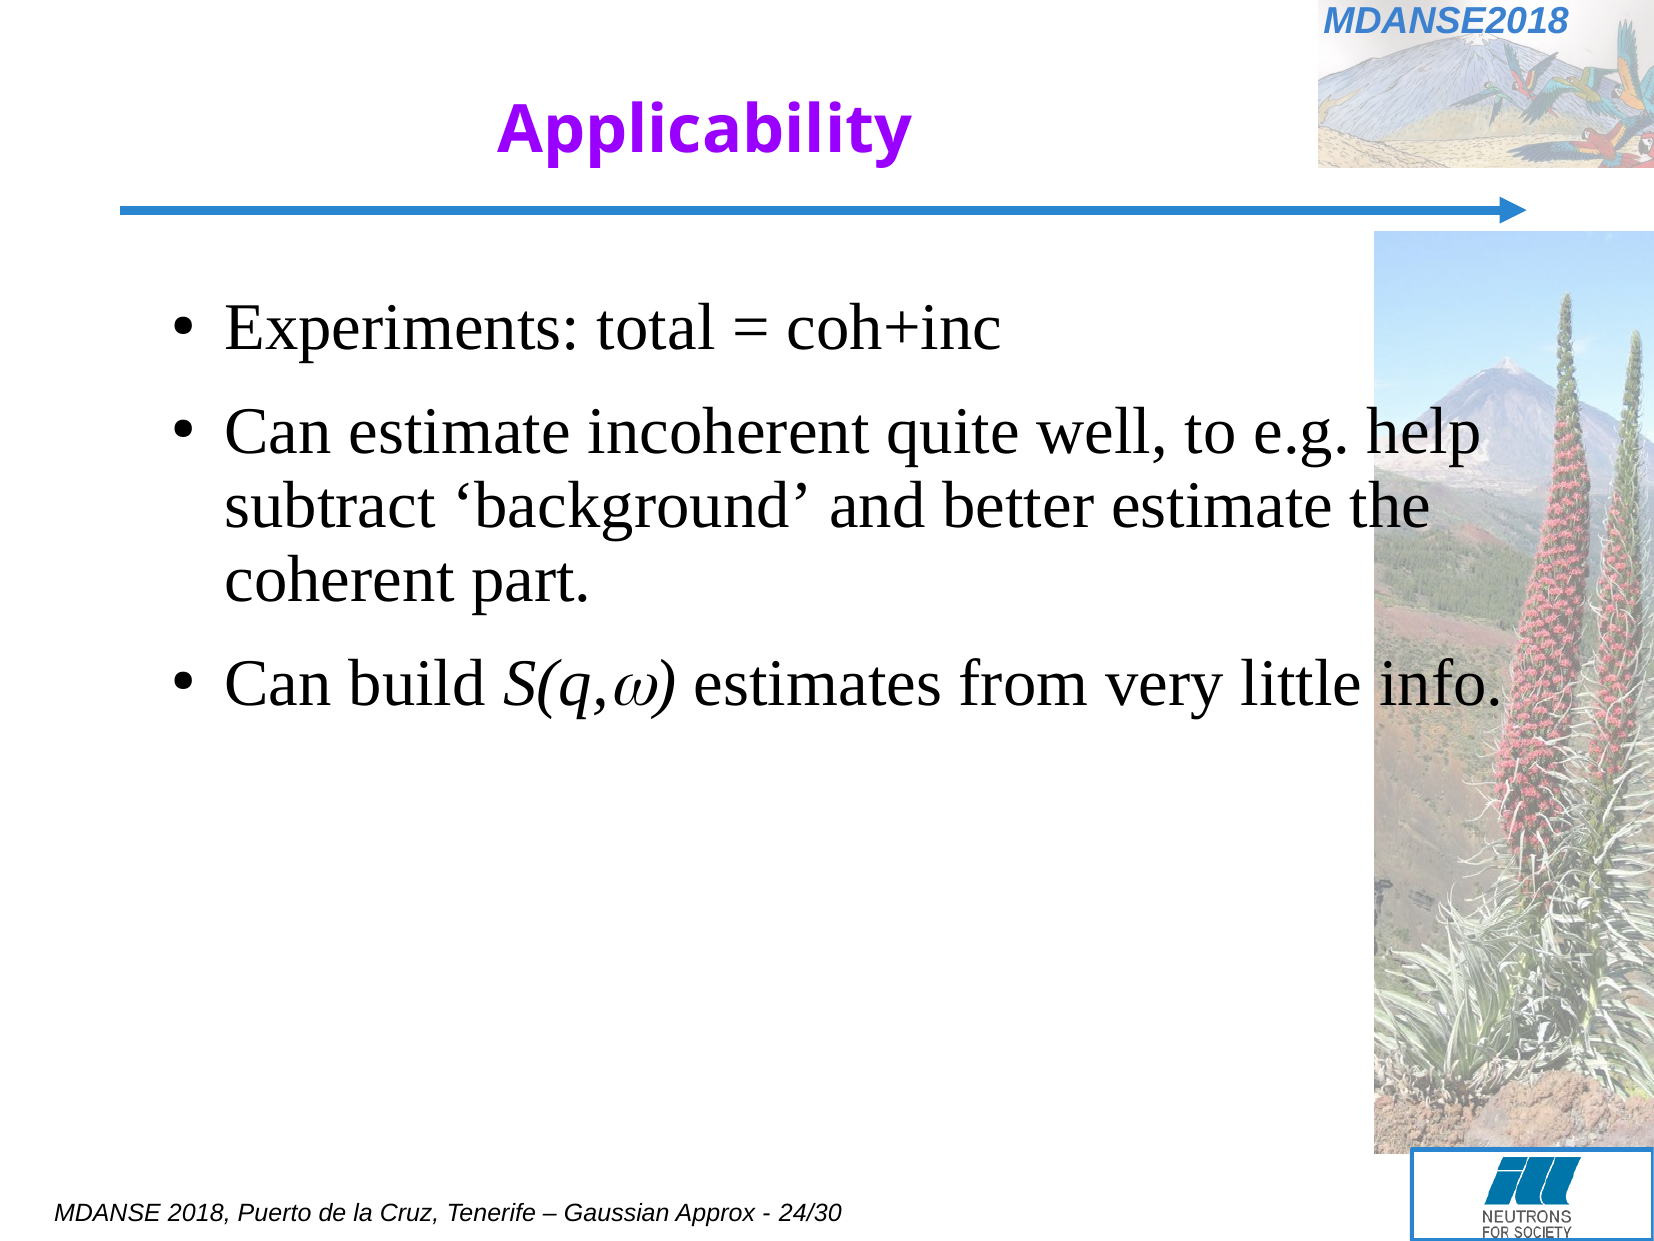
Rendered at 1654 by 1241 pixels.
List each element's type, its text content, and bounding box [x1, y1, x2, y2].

list Experiments: total = coh+inc Can estimate incoherent quite well, to e.g. help subtract ‘background’ and better estimate the coherent part. Can build S(q,w) estimates from very little info. [82, 290, 1571, 1010]
title Applicability [82, 49, 1328, 203]
picture [1479, 1153, 1583, 1241]
